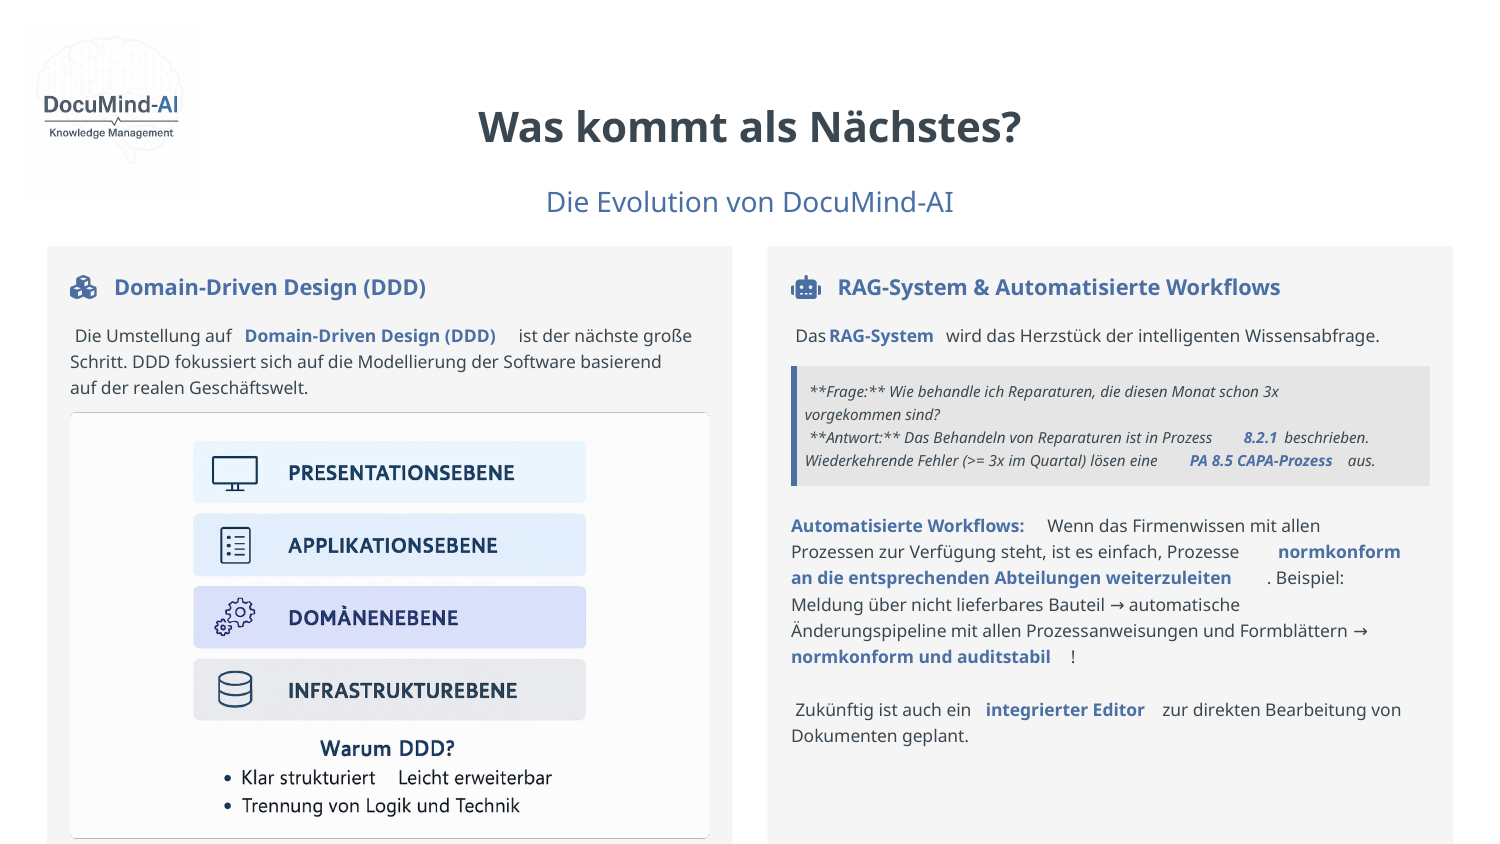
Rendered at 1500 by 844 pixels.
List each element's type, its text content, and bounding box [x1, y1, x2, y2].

text_box vorgekommen sind? [805, 405, 944, 424]
text_box wird das Herzstück der intelligenten Wissensabfrage. [941, 324, 1386, 346]
picture [70, 412, 709, 839]
text_box Dokumenten geplant. [790, 724, 975, 746]
text_box **Antwort:** Das Behandeln von Reparaturen ist in Prozess [805, 428, 1217, 447]
text_box Die Evolution von DocuMind-AI [545, 184, 955, 219]
picture [791, 275, 821, 299]
text_box integrierter Editor [985, 698, 1146, 720]
text_box RAG-System & Automatisierte Workflows [832, 273, 1288, 301]
text_box Schritt. DDD fokussiert sich auf die Modellierung der Software basierend [70, 350, 668, 372]
text_box RAG-System [829, 324, 935, 346]
text_box Domain-Driven Design (DDD) [108, 273, 433, 301]
text_box normkonform und auditstabil [790, 646, 1052, 668]
text_box . Beispiel: [1266, 567, 1350, 589]
text_box Die Umstellung auf [70, 324, 237, 346]
text_box zur direkten Bearbeitung von [1157, 698, 1407, 720]
text_box Änderungspipeline mit allen Prozessanweisungen und Formblättern → [790, 619, 1373, 641]
picture [70, 275, 97, 299]
text_box PA 8.5 CAPA-Prozess [1189, 451, 1333, 470]
text_box Zukünftig ist auch ein [790, 698, 977, 720]
text_box **Frage:** Wie behandle ich Reparaturen, die diesen Monat schon 3x [805, 382, 1283, 401]
text_box ist der nächste große [514, 324, 698, 346]
text_box auf der realen Geschäftswelt. [70, 377, 314, 399]
text_box Prozessen zur Verfügung steht, ist es einfach, Prozesse [791, 541, 1246, 563]
text_box ! [1070, 646, 1081, 668]
text_box normkonform [1278, 541, 1407, 563]
text_box Automatisierte Workflows: [791, 514, 1026, 536]
text_box [46, 246, 733, 844]
picture [0, 0, 1500, 844]
text_box beschrieben. [1280, 428, 1374, 447]
text_box Wiederkehrende Fehler (>= 3x im Quartal) lösen eine [805, 451, 1162, 470]
text_box 8.2.1 [1243, 428, 1278, 447]
text_box Was kommt als Nächstes? [478, 100, 1022, 151]
text_box an die entsprechenden Abteilungen weiterzuleiten [791, 567, 1233, 589]
text_box Wenn das Firmenwissen mit allen [1042, 514, 1326, 536]
text_box aus. [1343, 451, 1380, 470]
text_box Domain-Driven Design (DDD) [244, 324, 497, 346]
text_box Das [790, 324, 829, 346]
text_box [767, 246, 1454, 844]
text_box Meldung über nicht lieferbares Bauteil → automatische [791, 593, 1246, 615]
